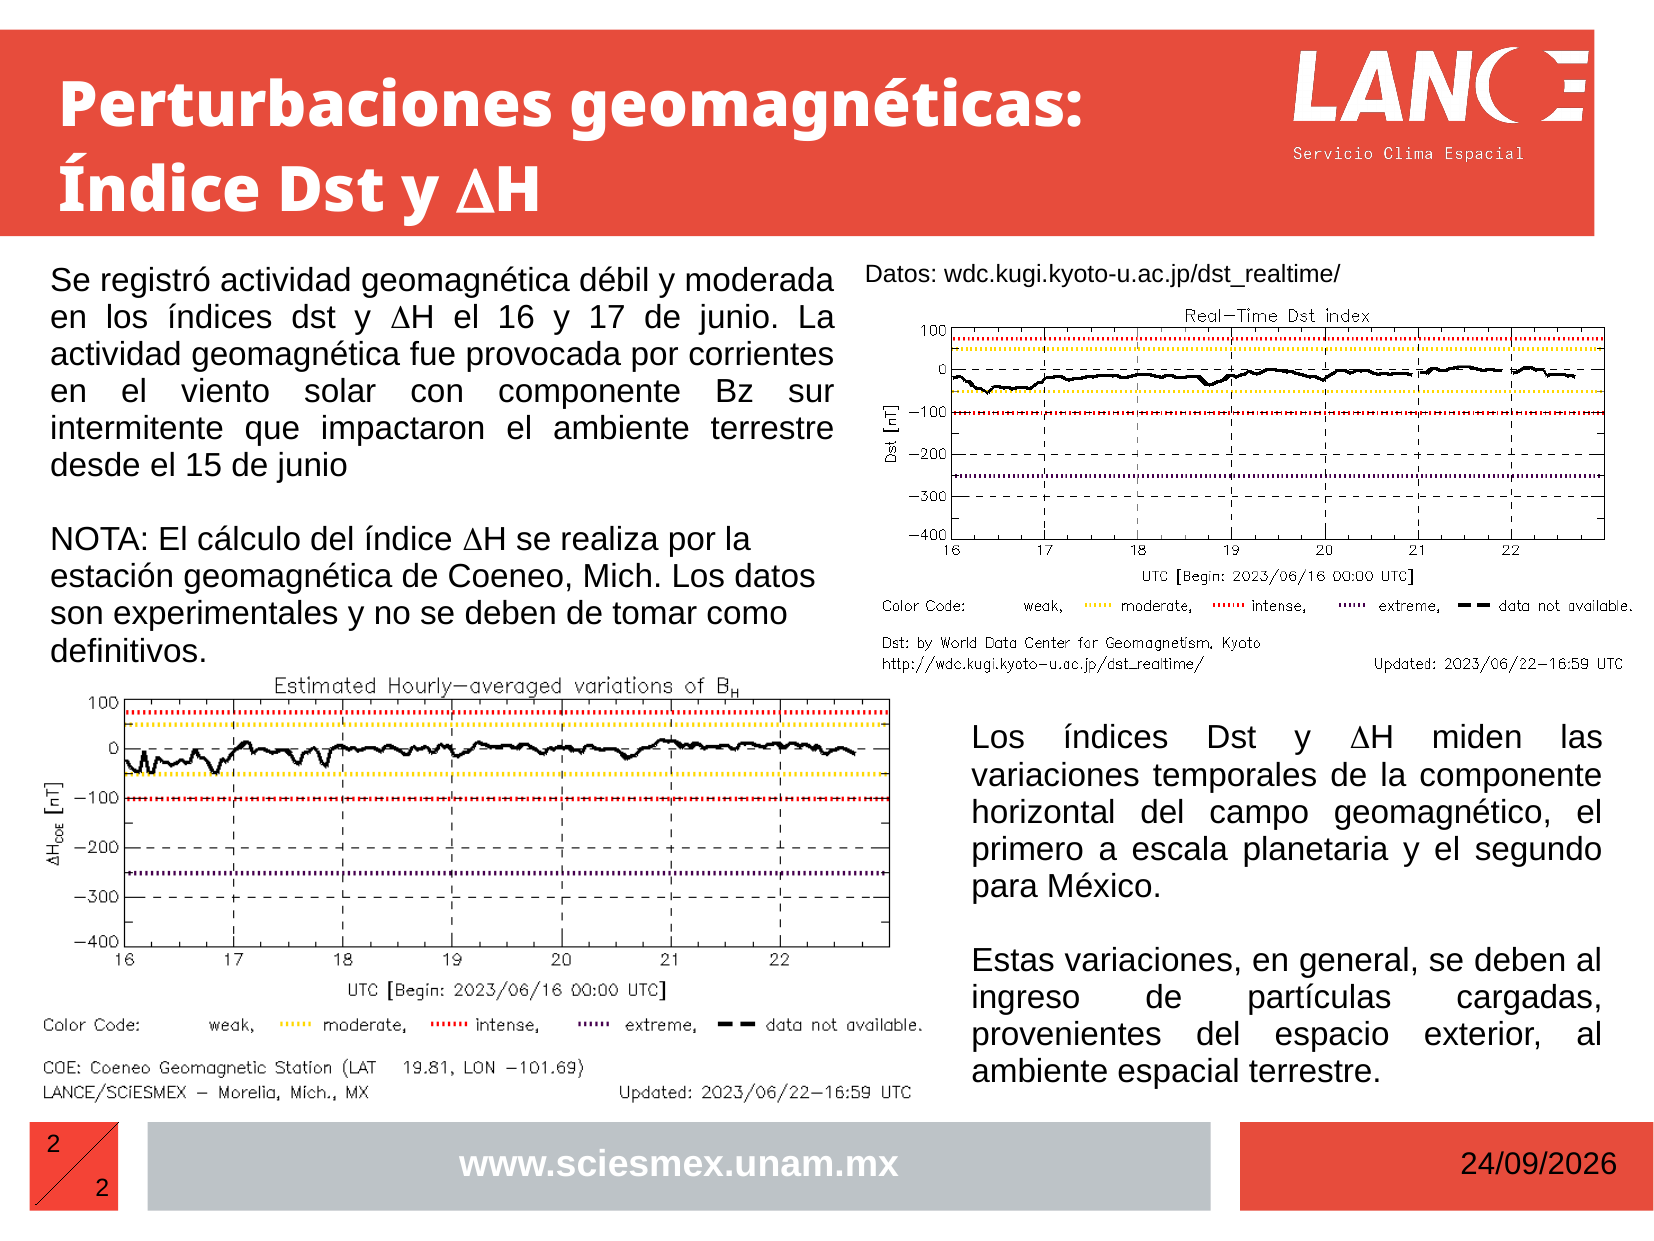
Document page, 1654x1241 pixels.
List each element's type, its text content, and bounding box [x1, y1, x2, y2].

picture [34, 289, 1642, 1105]
text_box www.sciesmex.unam.mx [153, 1122, 1205, 1205]
text_box 22/06/2023 [1424, 1122, 1654, 1205]
text_box Datos: wdc.kugi.kyoto-u.ac.jp/dst_realtime/ [850, 252, 1371, 296]
text_box <número> [31, 1122, 176, 1170]
picture [1293, 47, 1589, 162]
title Perturbaciones geomagnéticas: Índice Dst y DH [59, 59, 1312, 207]
text_box Se registró actividad geomagnética débil y moderada en los índices dst y DH el 16 y 17 de junio. La actividad geomagnética fue provocada por corrientes en el viento solar con componente Bz sur intermitente que impactaron el ambiente terrestre desde el 15 de junio NOTA: El cálculo del índice DH se realiza por la estación geomagnética de Coeneo, Mich. Los datos son experimentales y no se deben de tomar como definitivos. [35, 253, 851, 714]
text_box Los índices Dst y DH miden las variaciones temporales de la componente horizontal del campo geomagnético, el primero a escala planetaria y el segundo para México. Estas variaciones, en general, se deben al ingreso de partículas cargadas, provenientes del espacio exterior, al ambiente espacial terrestre. [956, 711, 1619, 1097]
text_box 2 [35, 1151, 125, 1209]
